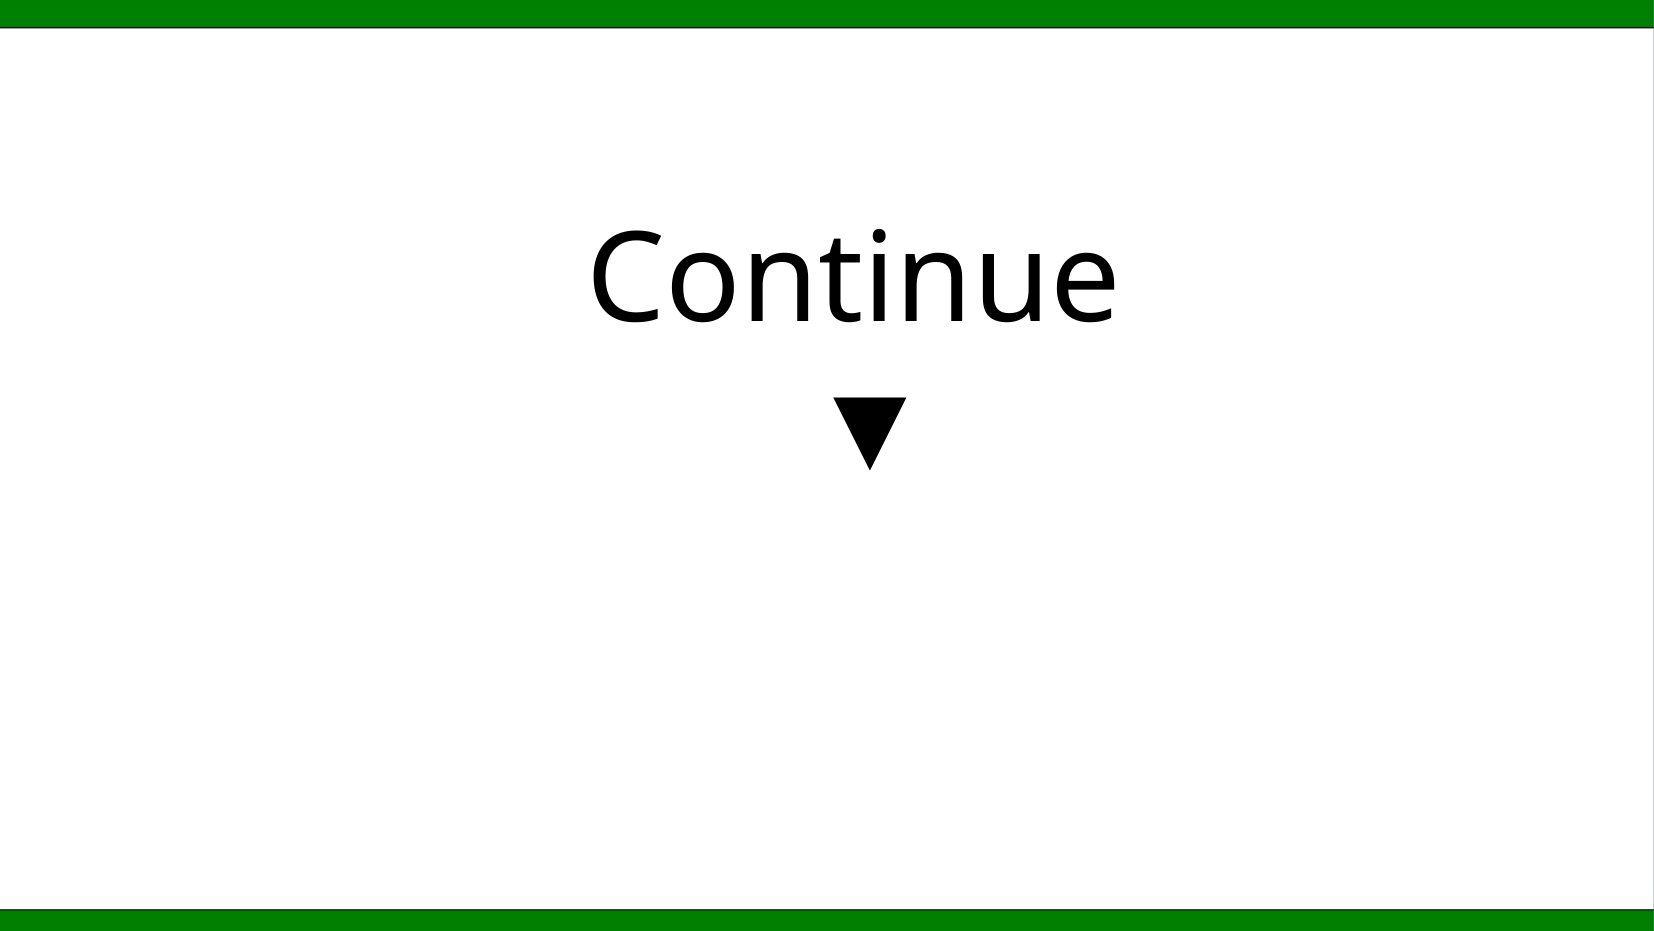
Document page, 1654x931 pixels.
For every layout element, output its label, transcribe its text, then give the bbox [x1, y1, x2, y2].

text_box Continue ▼ [255, 180, 1486, 526]
picture [0, 0, 1654, 931]
